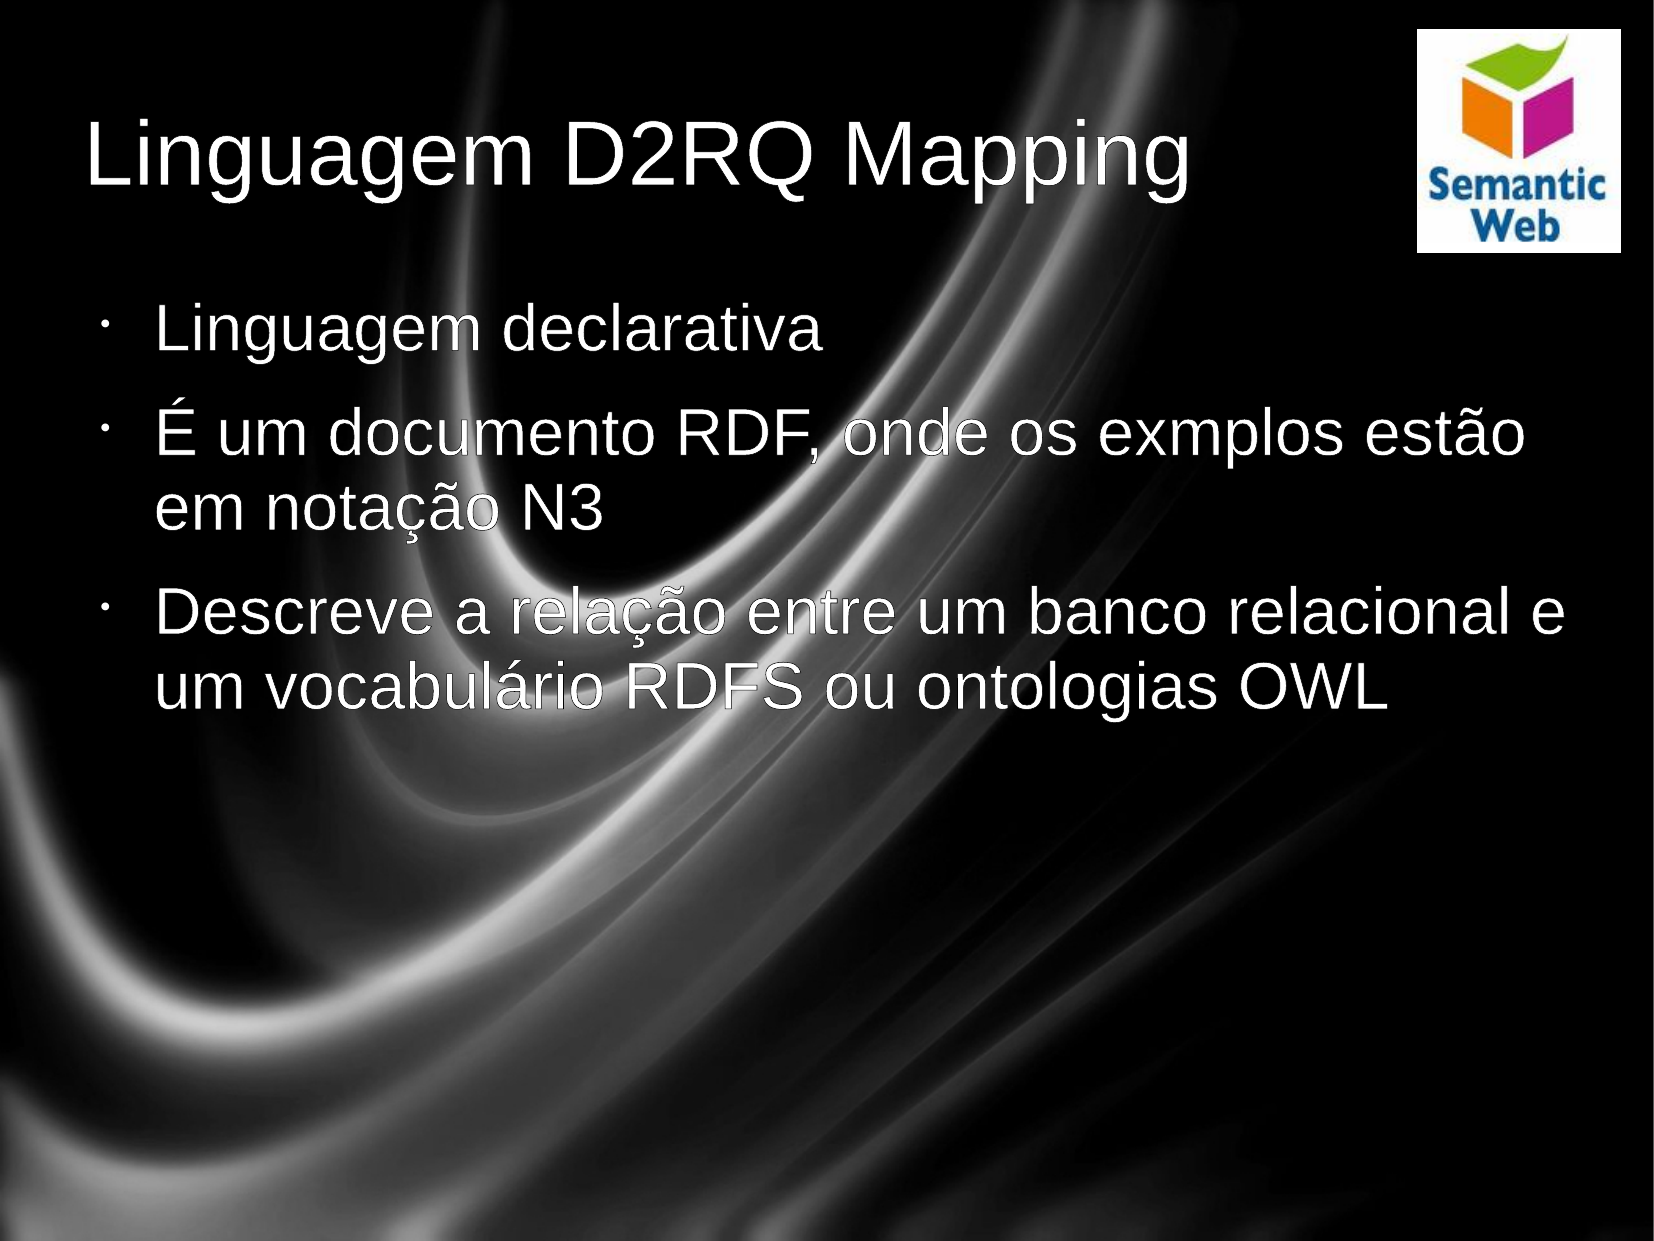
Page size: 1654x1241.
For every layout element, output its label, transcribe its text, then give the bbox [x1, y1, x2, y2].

title Linguagem D2RQ Mapping [82, 49, 1359, 257]
picture [0, 0, 1654, 1241]
list Linguagem declarativa É um documento RDF, onde os exmplos estão em notação N3 Descreve a relação entre um banco relacional e um vocabulário RDFS ou ontologias OWL [82, 290, 1571, 1109]
